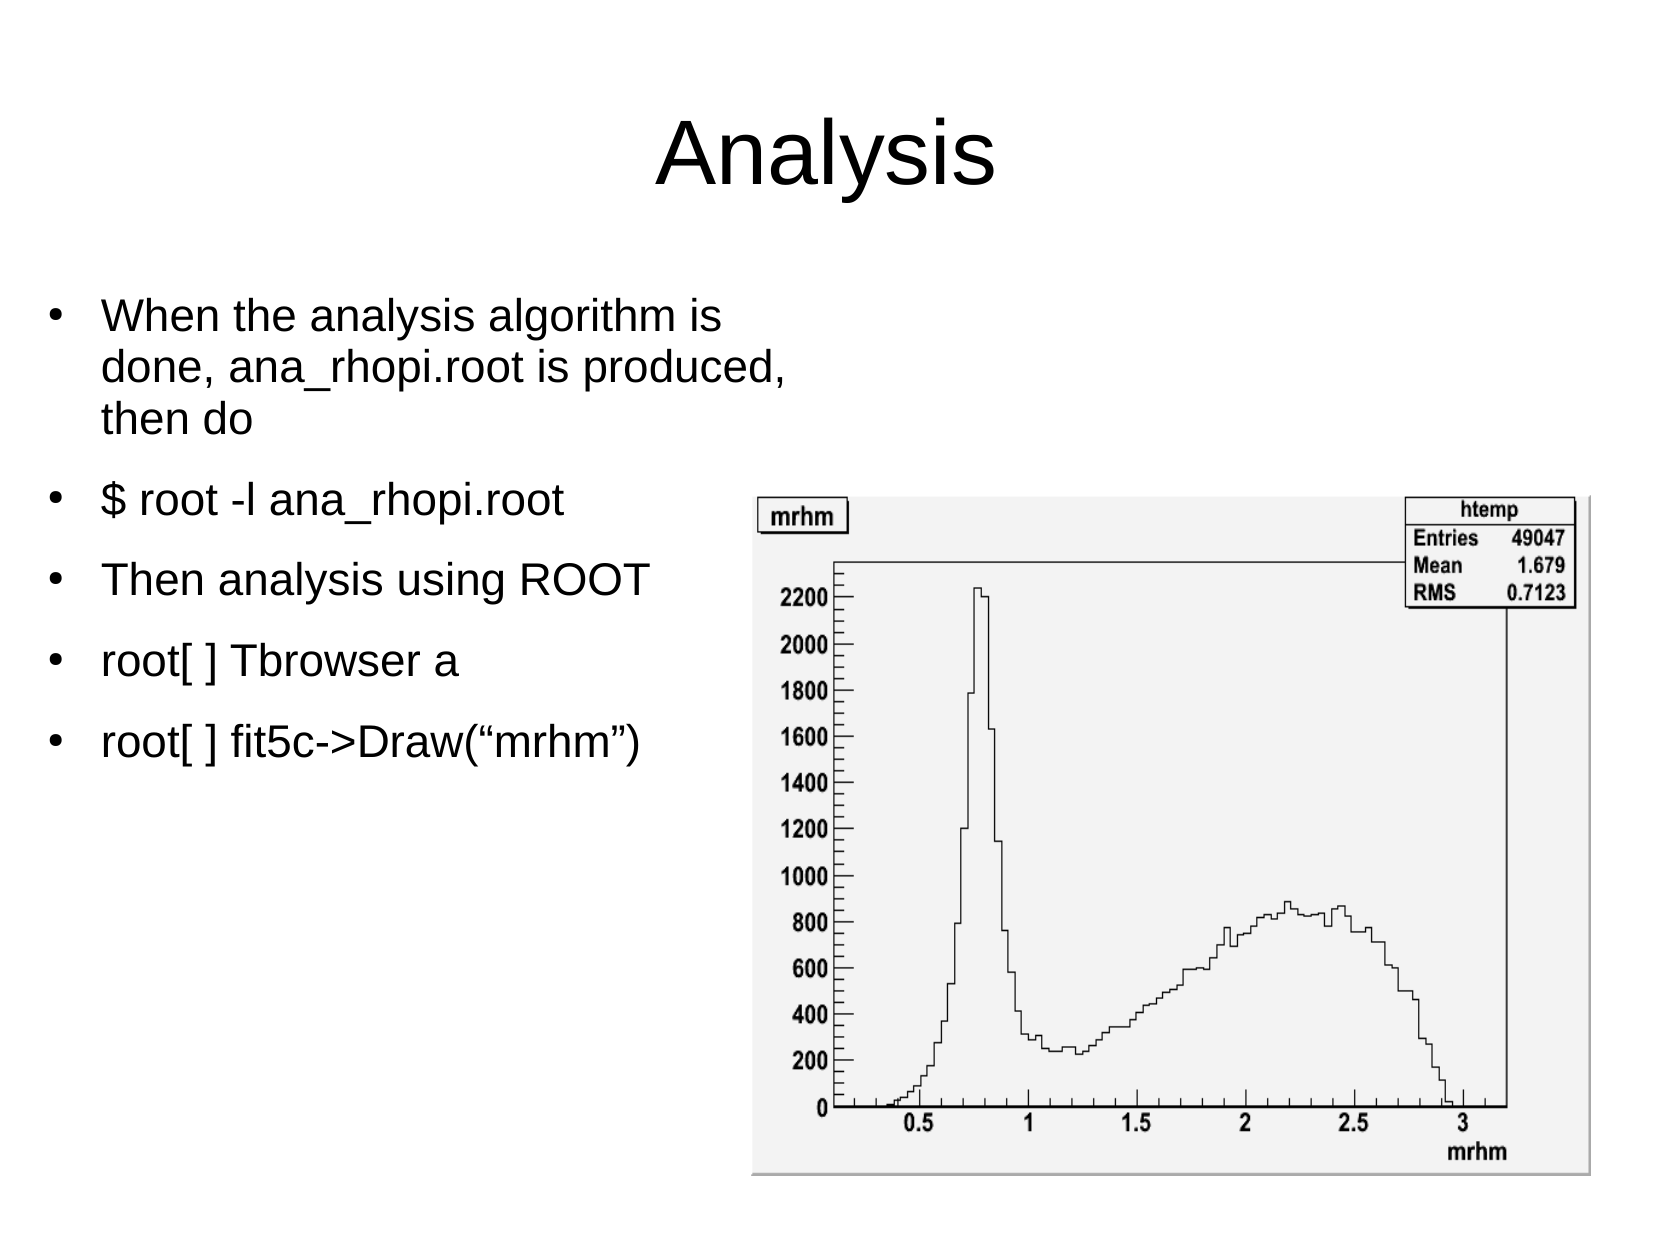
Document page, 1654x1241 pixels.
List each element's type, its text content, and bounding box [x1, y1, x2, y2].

list When the analysis algorithm is done, ana_rhopi.root is produced, then do $ root -l ana_rhopi.root Then analysis using ROOT root[ ] Tbrowser a root[ ] fit5c->Draw(“mrhm”) [30, 290, 818, 1081]
picture [750, 494, 1591, 1176]
title Analysis [82, 49, 1571, 257]
